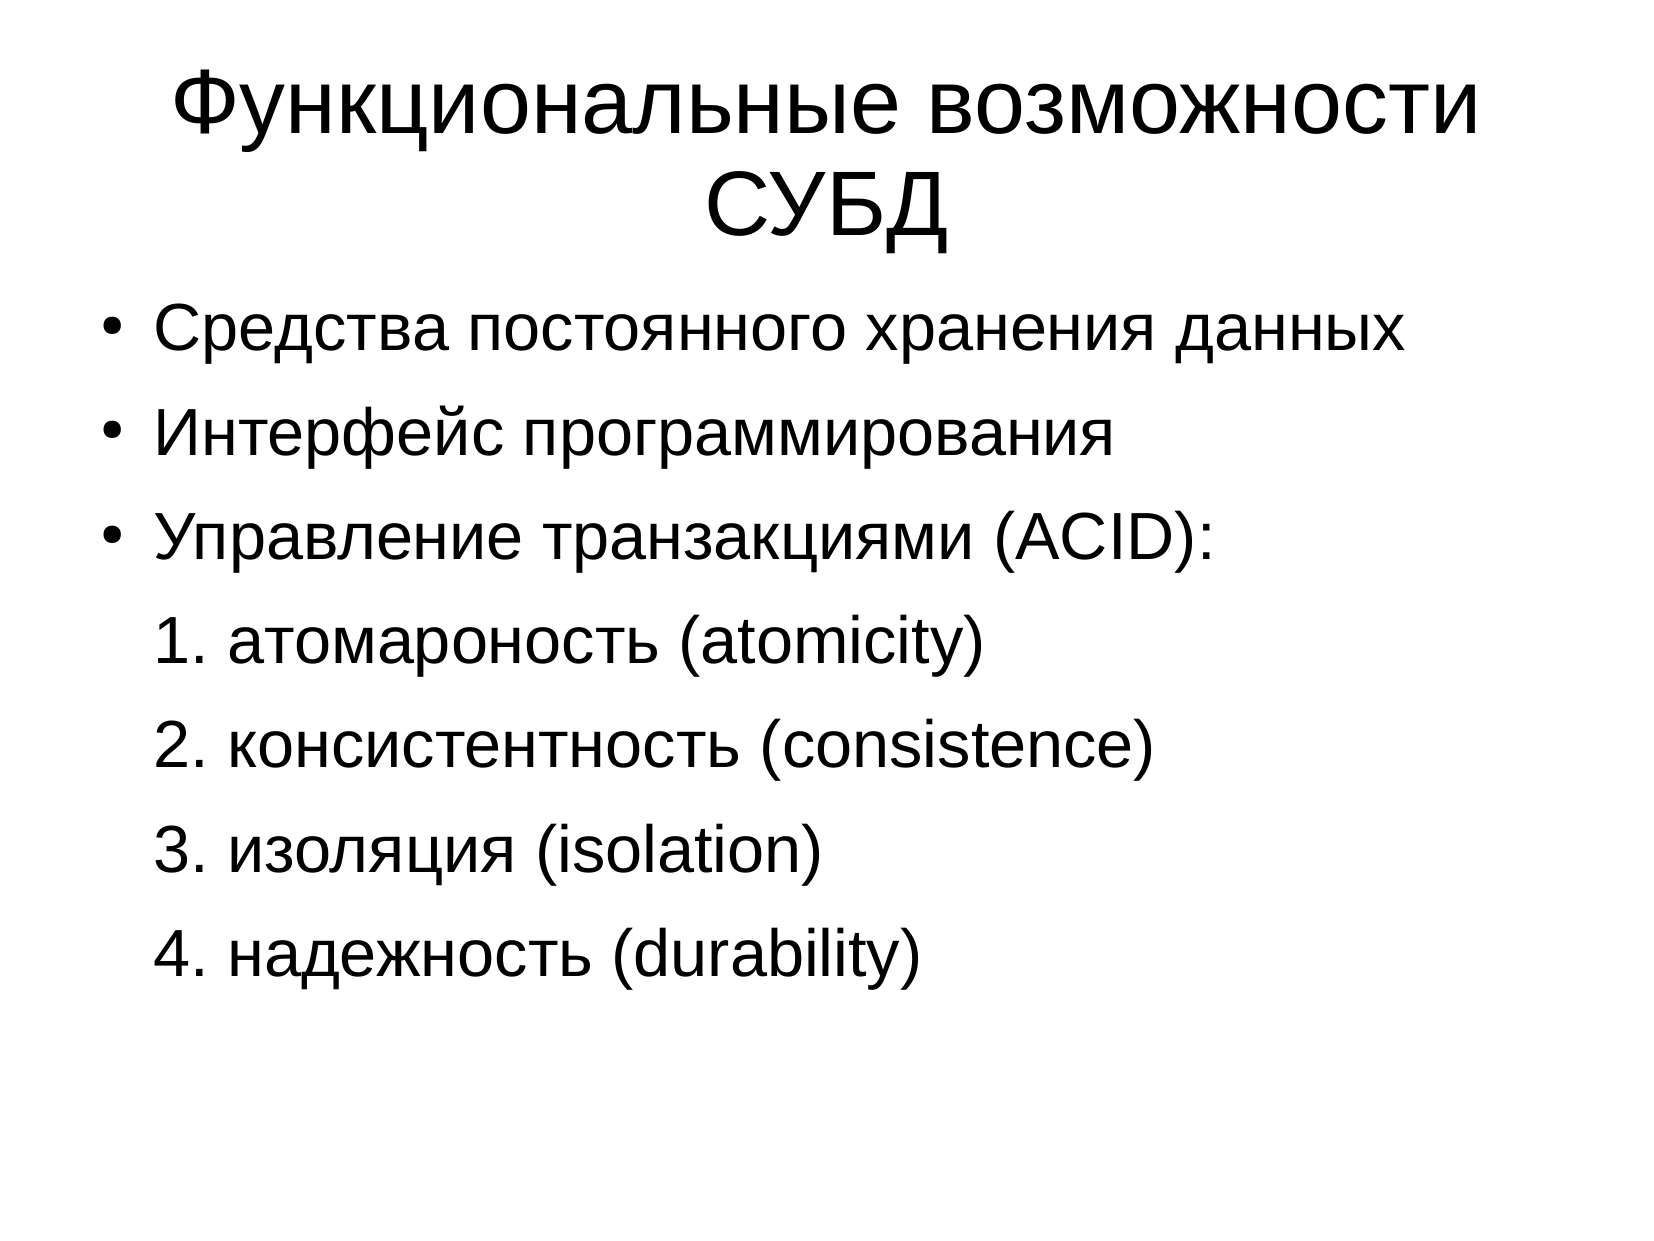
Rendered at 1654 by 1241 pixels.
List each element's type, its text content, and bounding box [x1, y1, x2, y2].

list Средства постоянного хранения данных Интерфейс программирования Управление транзакциями (ACID): 1. aтомароность (atomicity) 2. консистентность (consistence) 3. изоляция (isolation) 4. надежность (durability) [82, 290, 1571, 1010]
title Функциональные возможности СУБД [82, 49, 1571, 257]
